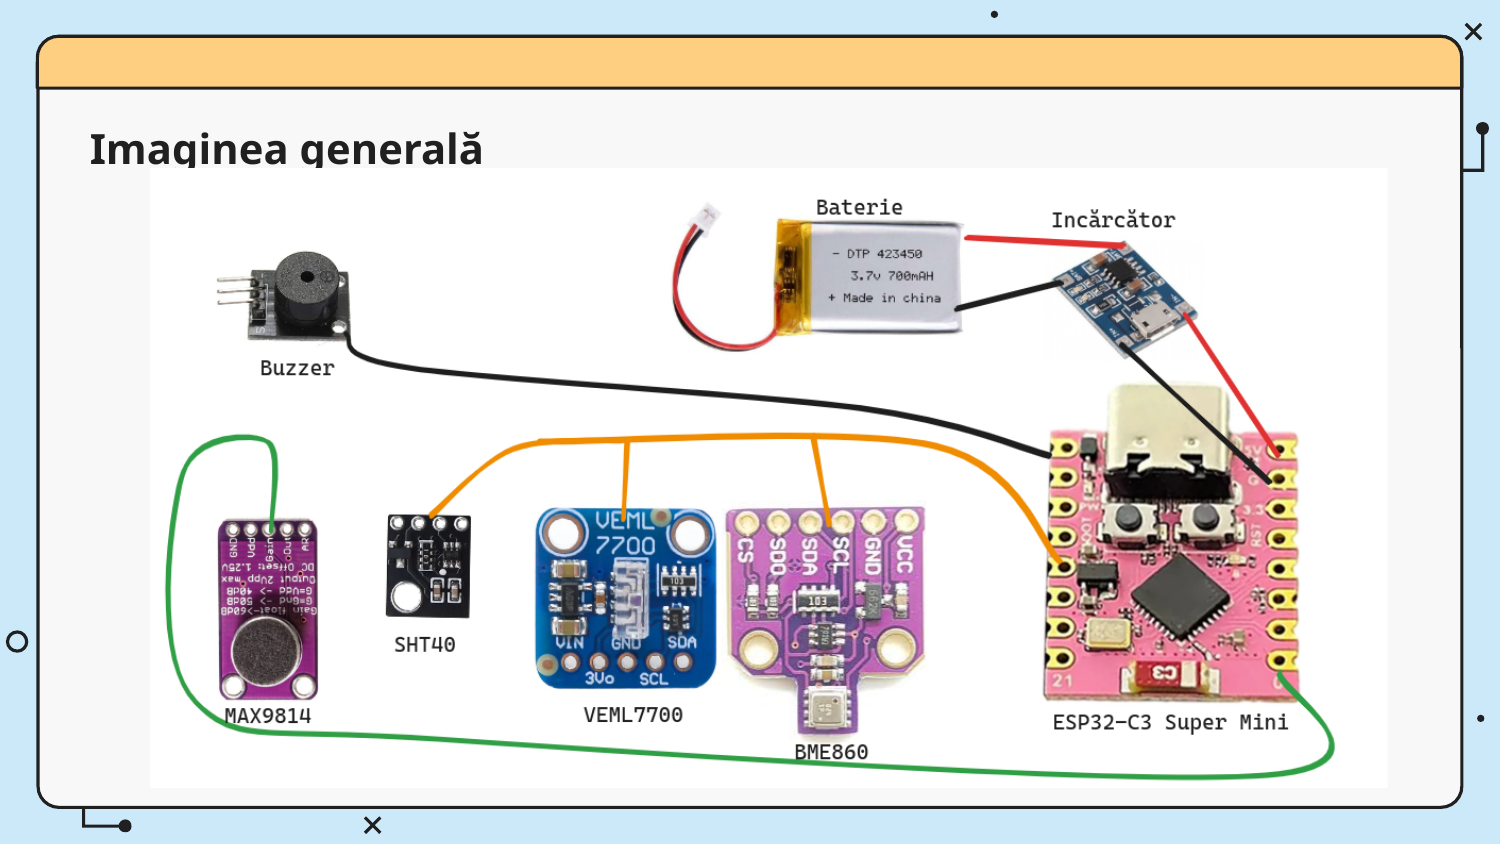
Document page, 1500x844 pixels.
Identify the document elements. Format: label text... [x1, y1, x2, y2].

title Imaginea generală [75, 112, 976, 188]
picture [150, 168, 1388, 788]
